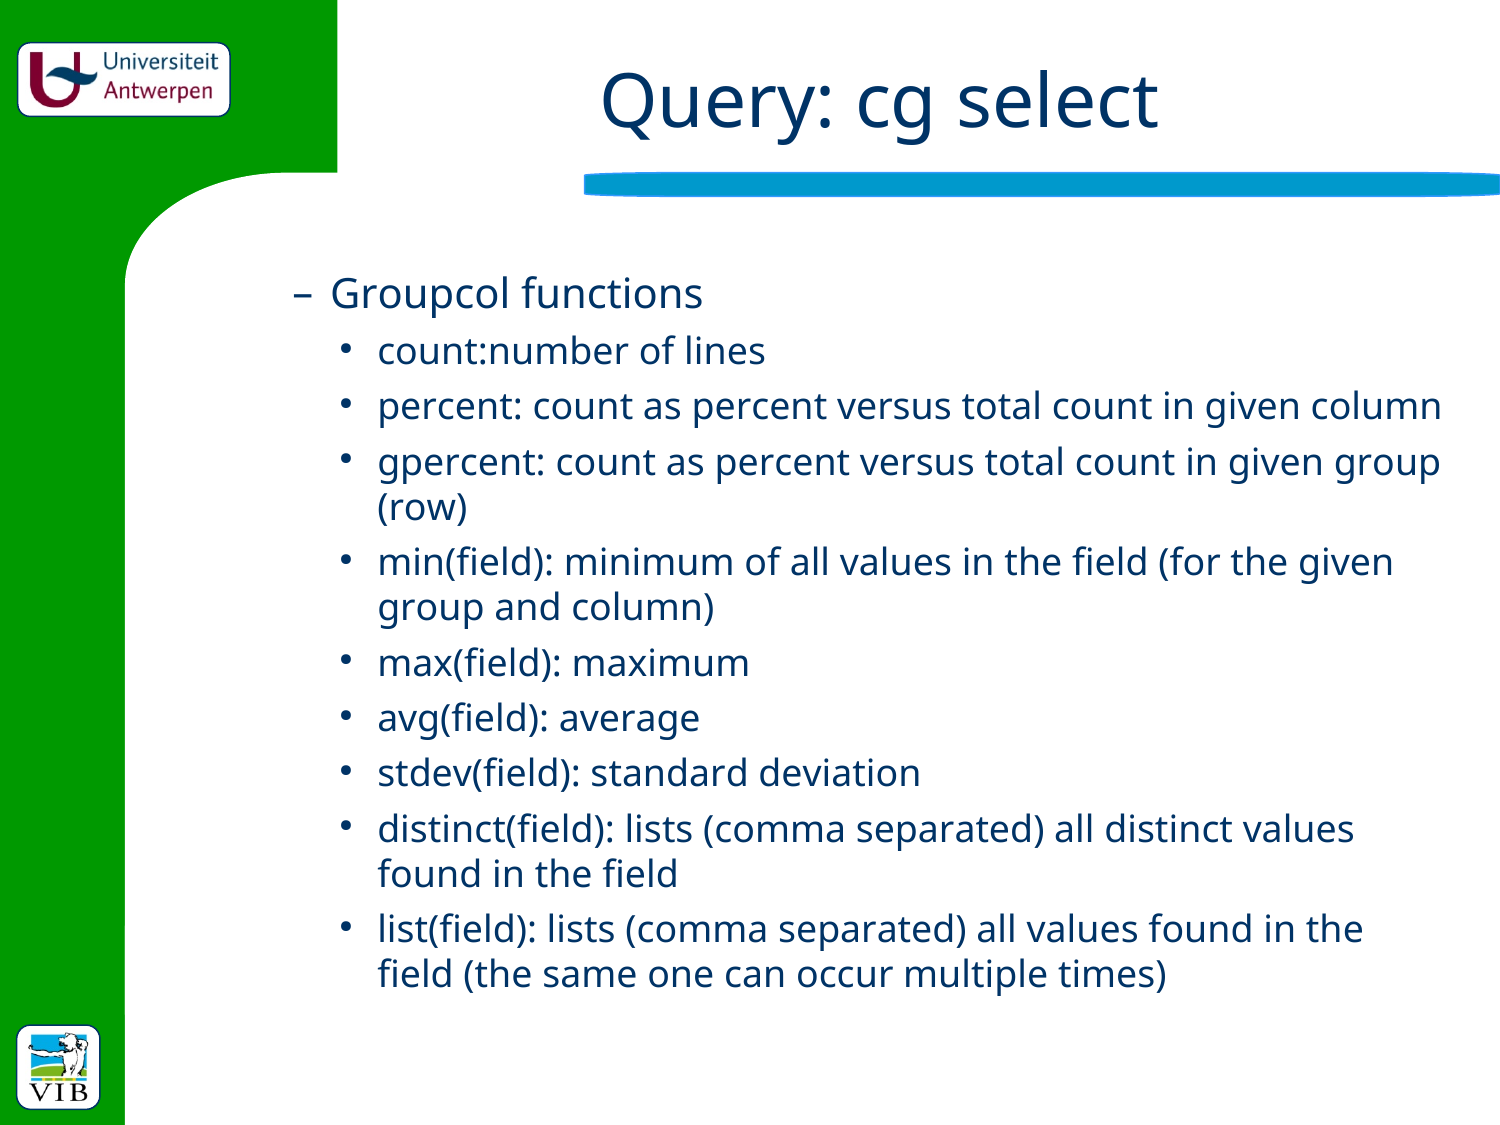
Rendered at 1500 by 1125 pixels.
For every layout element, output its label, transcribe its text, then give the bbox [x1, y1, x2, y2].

picture [25, 47, 223, 112]
picture [25, 1029, 91, 1107]
list Groupcol functions count:number of lines percent: count as percent versus total count in given column gpercent: count as percent versus total count in given group (row) min(field): minimum of all values in the field (for the given group and column) max(field): maximum avg(field): average stdev(field): standard deviation distinct(field): lists (comma separated) all distinct values found in the field list(field): lists (comma separated) all values found in the field (the same one can occur multiple times) [159, 258, 1465, 1085]
title Query: cg select [584, 0, 1500, 195]
